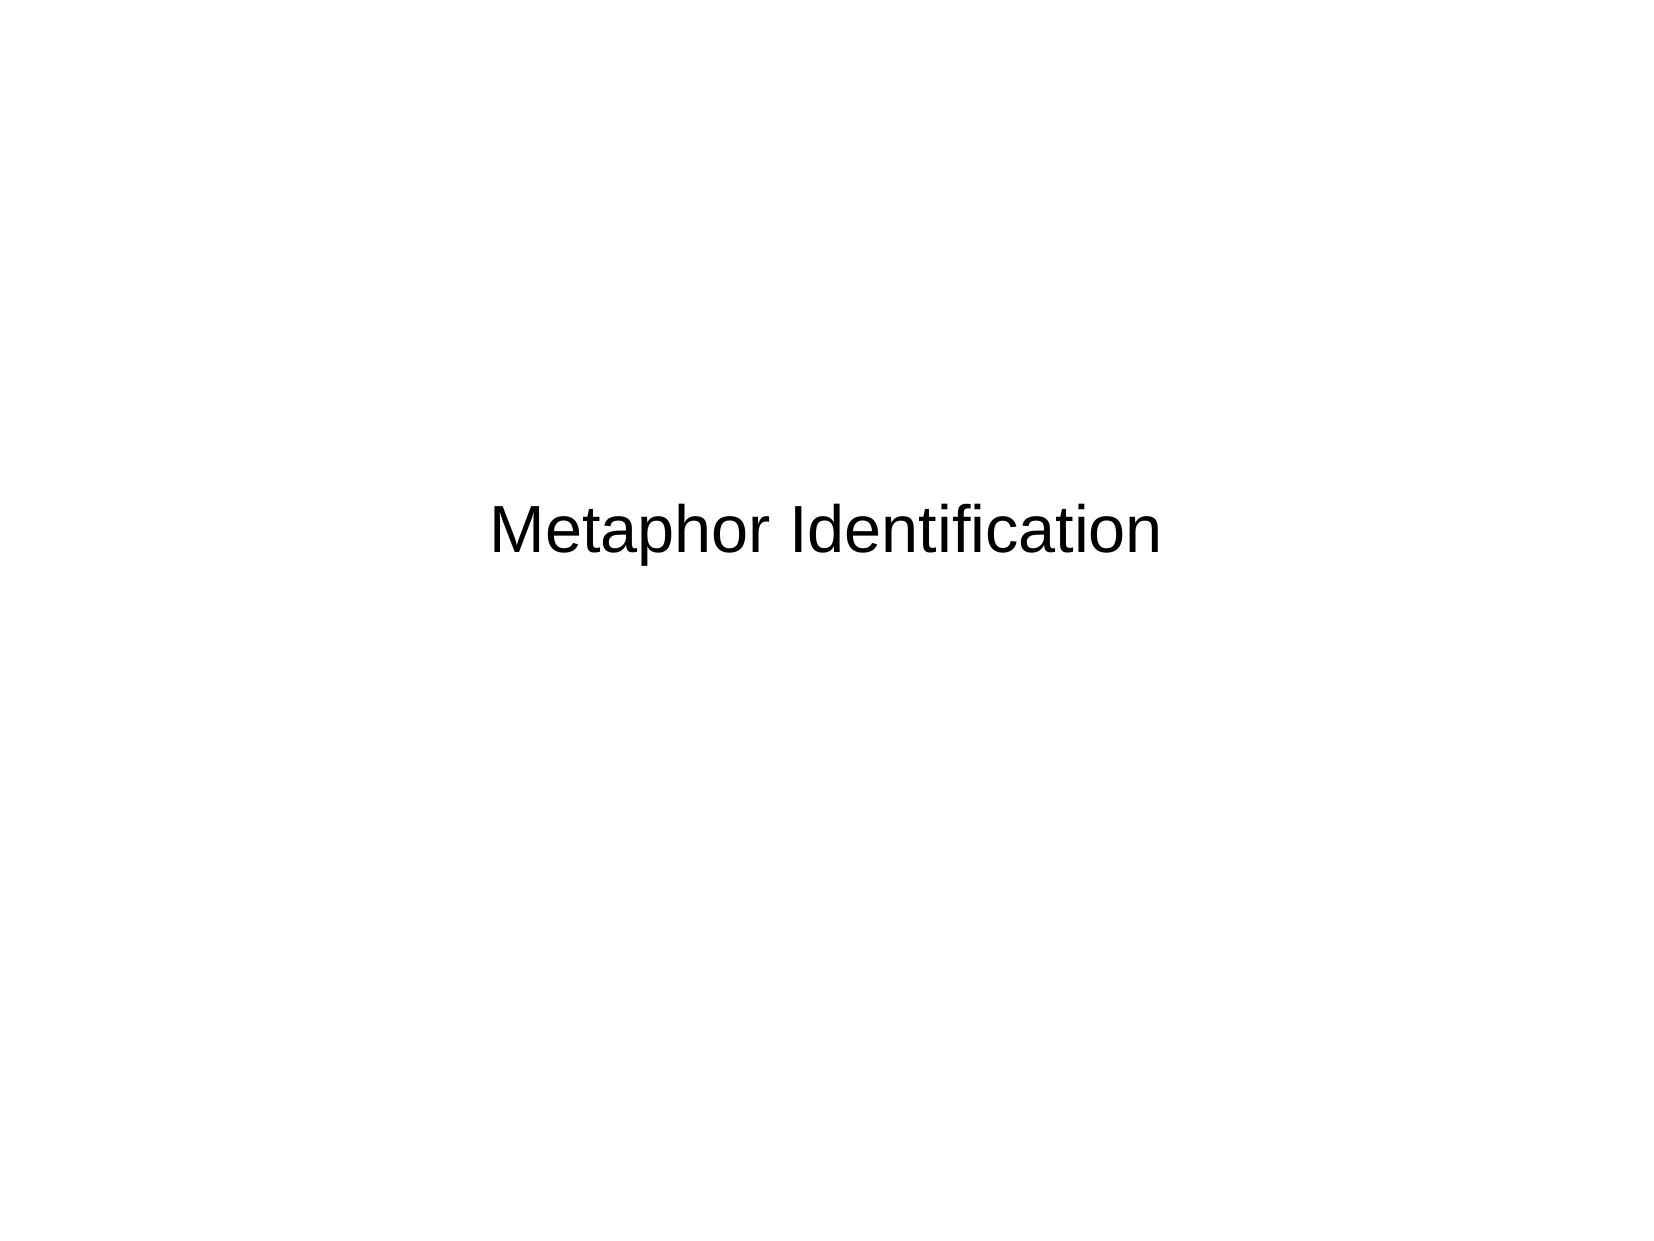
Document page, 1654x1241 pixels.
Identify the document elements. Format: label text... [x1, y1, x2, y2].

subtitle Metaphor Identification [82, 49, 1571, 1010]
